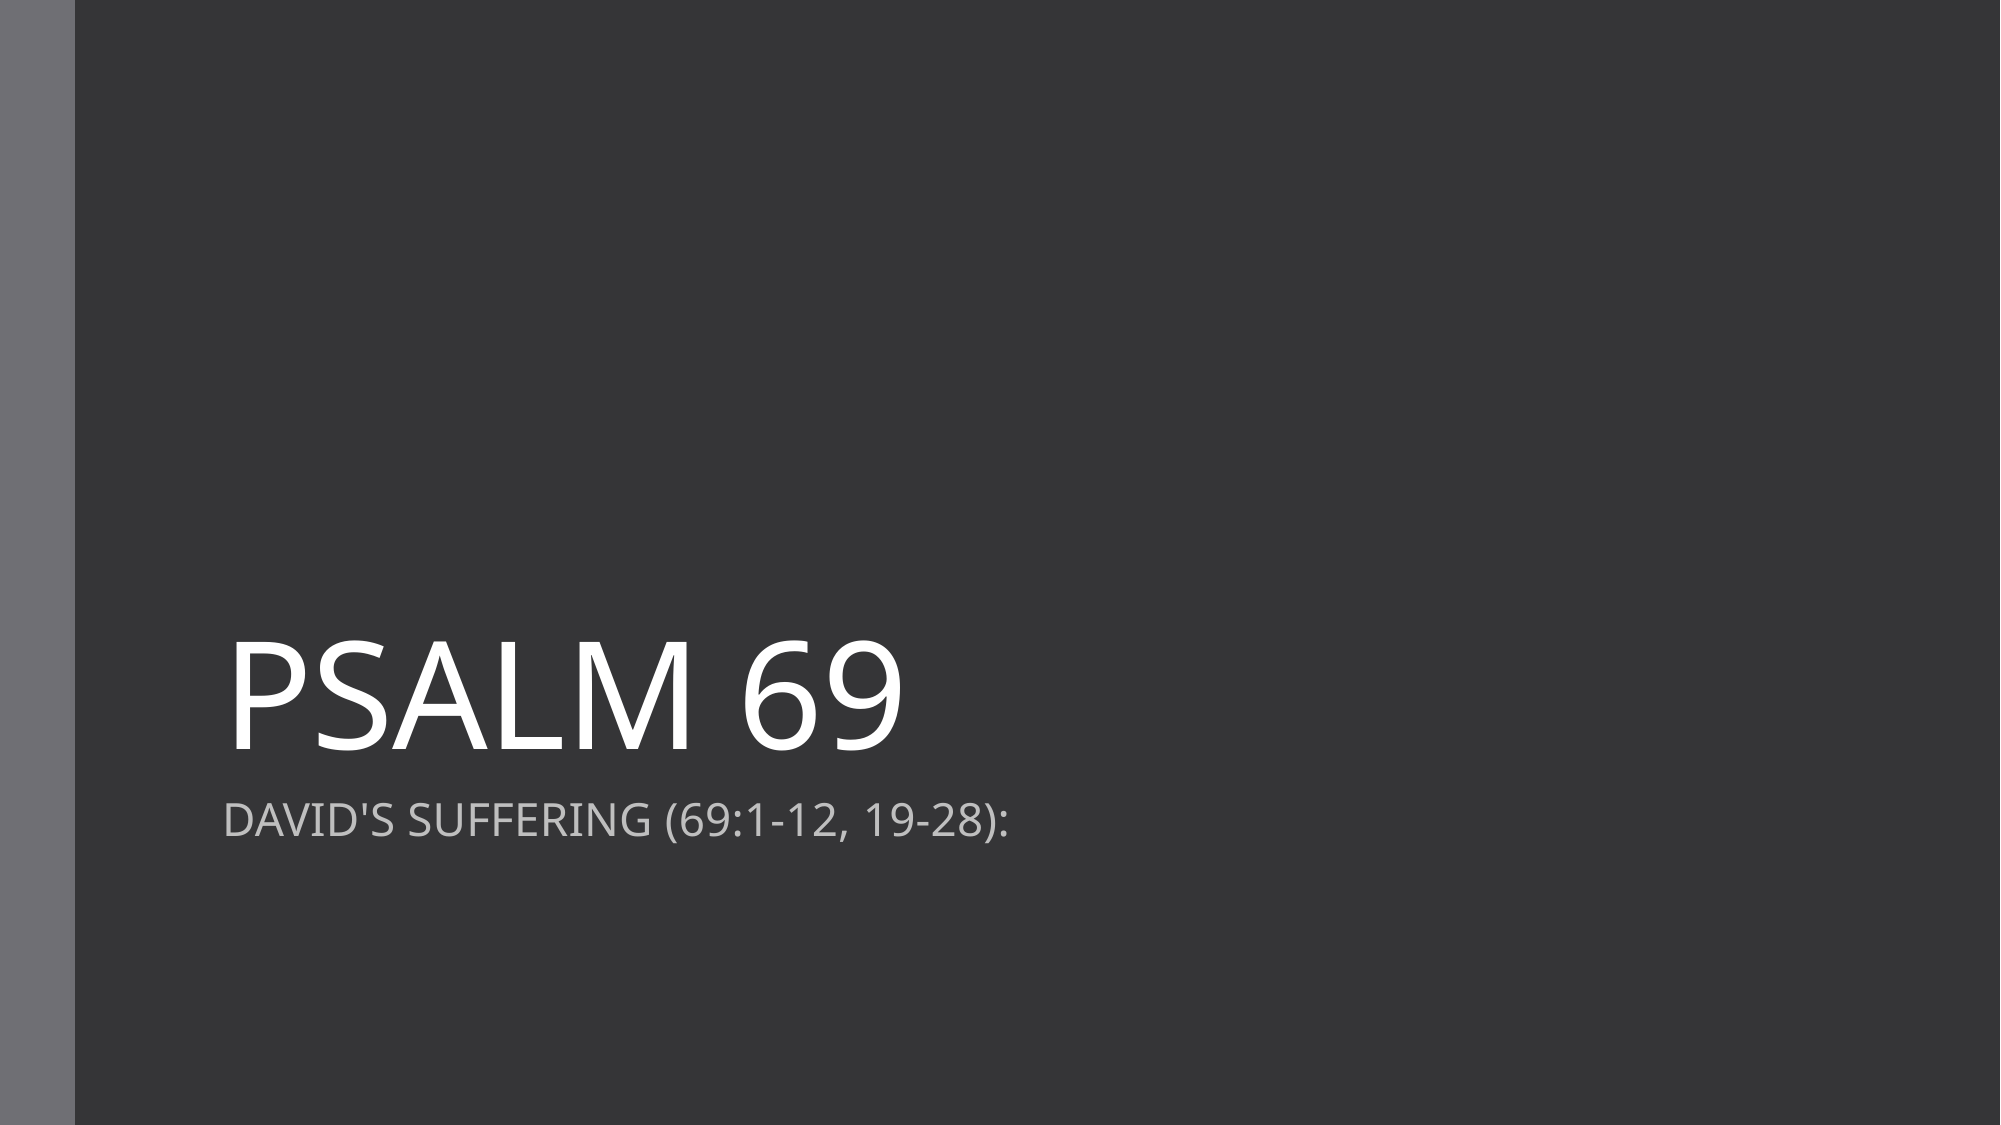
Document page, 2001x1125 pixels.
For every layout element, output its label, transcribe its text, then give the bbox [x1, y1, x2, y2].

title PSALM 69 [206, 124, 1752, 787]
subtitle DAVID'S SUFFERING (69:1-12, 19-28): [206, 787, 1752, 1066]
